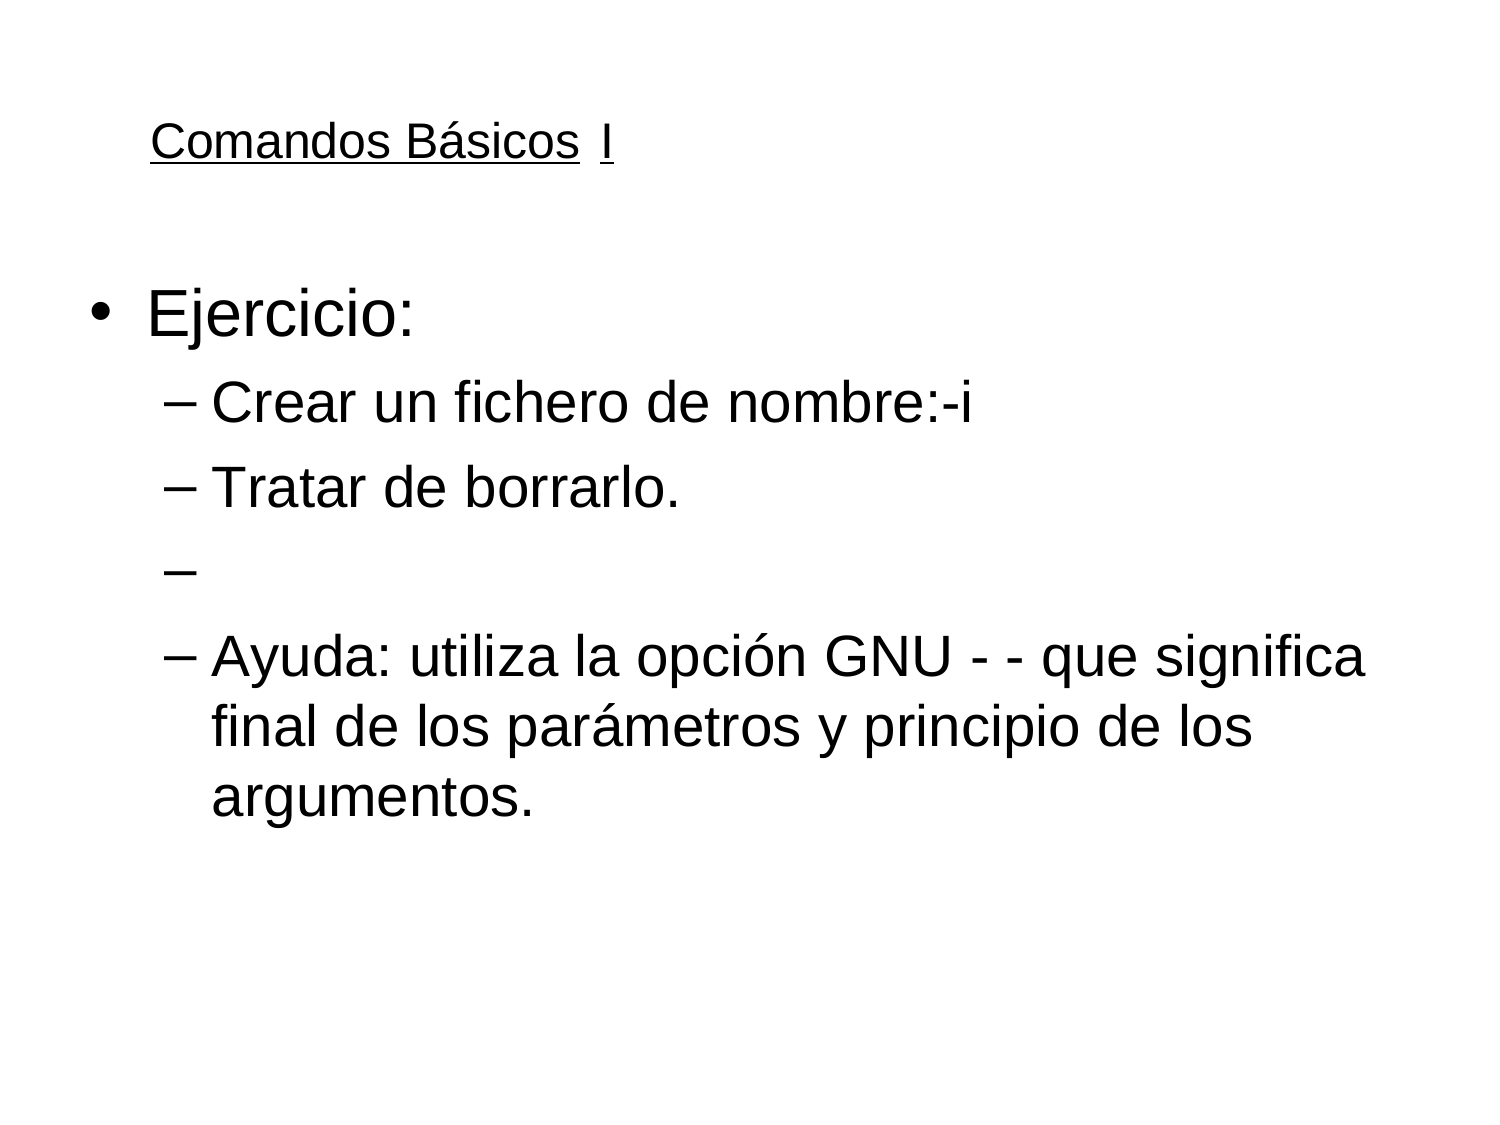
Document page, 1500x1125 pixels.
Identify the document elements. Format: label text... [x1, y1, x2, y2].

title Comandos Básicos I [75, 45, 1426, 233]
list Ejercicio: Crear un fichero de nombre:-i Tratar de borrarlo. Ayuda: utiliza la opción GNU - - que significa final de los parámetros y principio de los argumentos. [75, 262, 1426, 1006]
